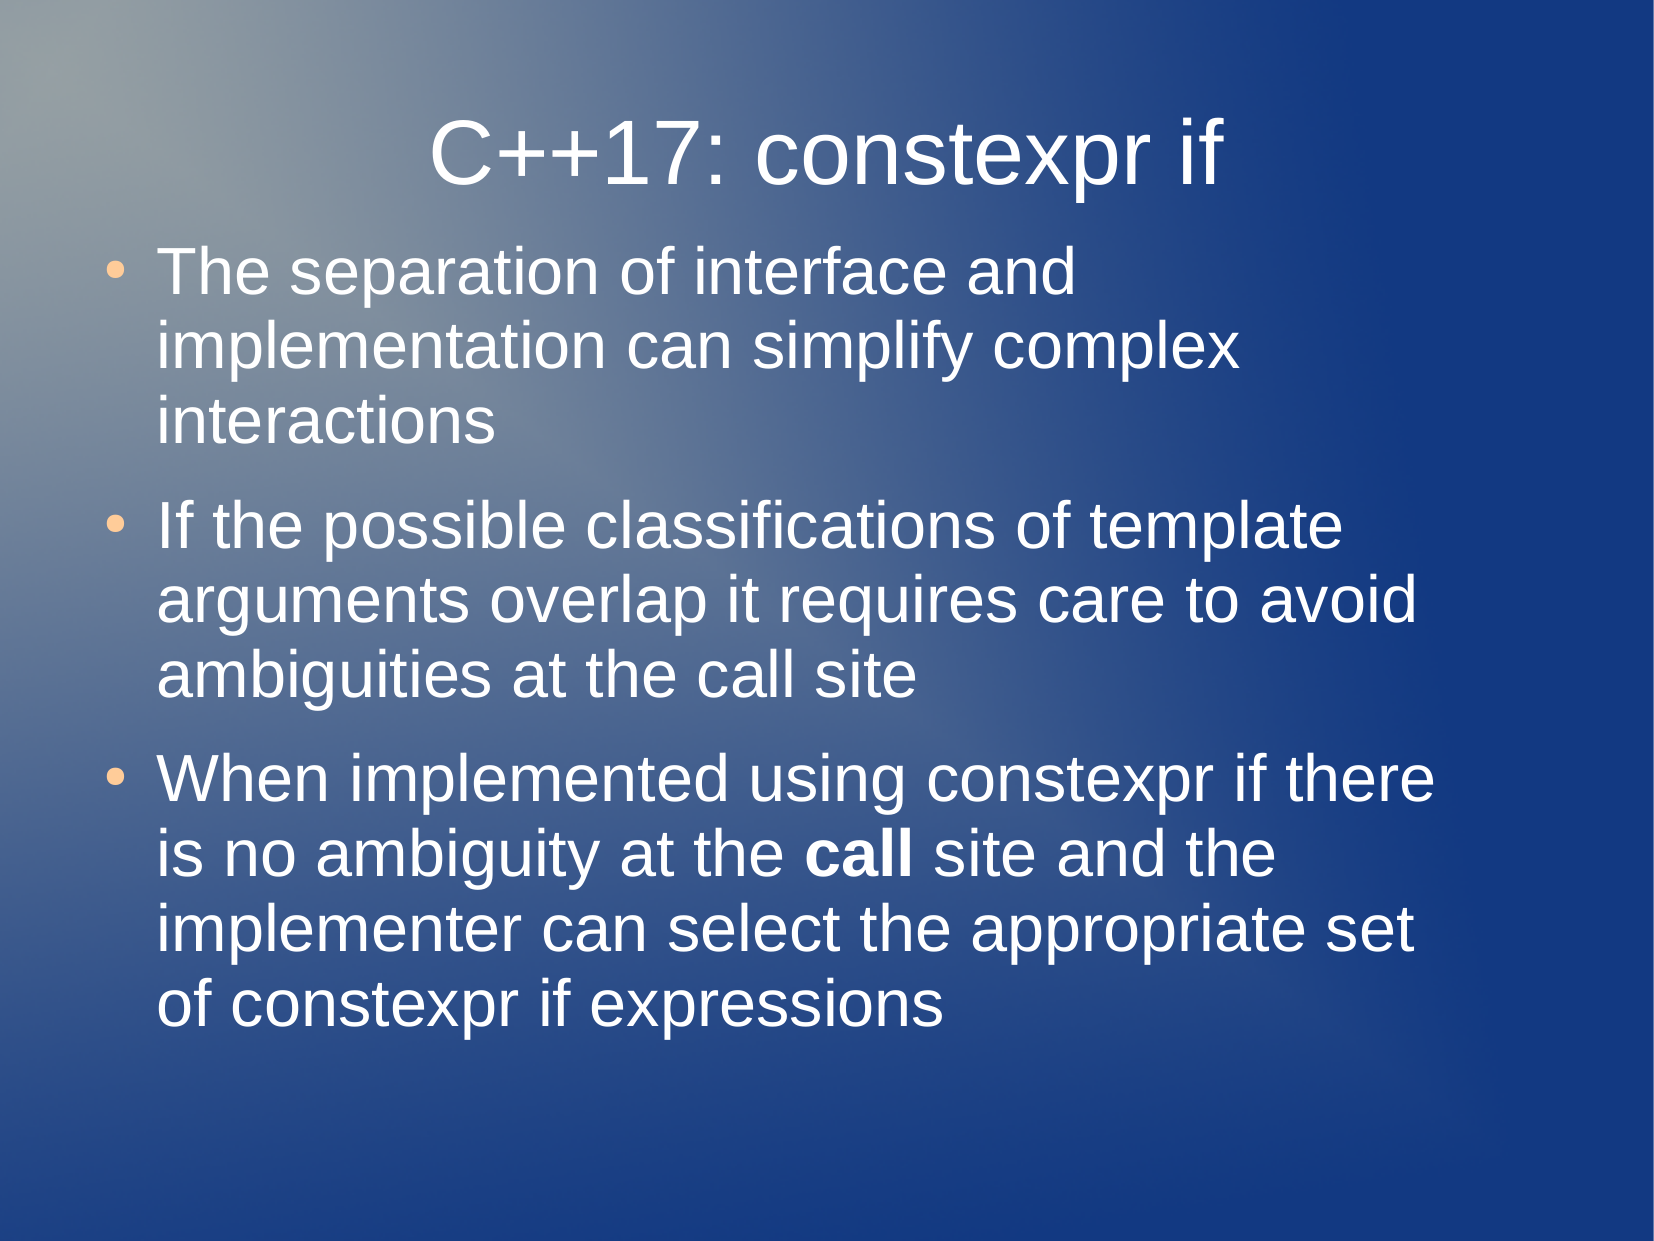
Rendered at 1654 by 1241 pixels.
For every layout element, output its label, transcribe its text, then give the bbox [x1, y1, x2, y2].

picture [0, 0, 1654, 1241]
title C++17: constexpr if [82, 49, 1571, 257]
list The separation of interface and implementation can simplify complex interactions If the possible classifications of template arguments overlap it requires care to avoid ambiguities at the call site When implemented using constexpr if there is no ambiguity at the call site and the implementer can select the appropriate set of constexpr if expressions [85, 233, 1467, 1241]
